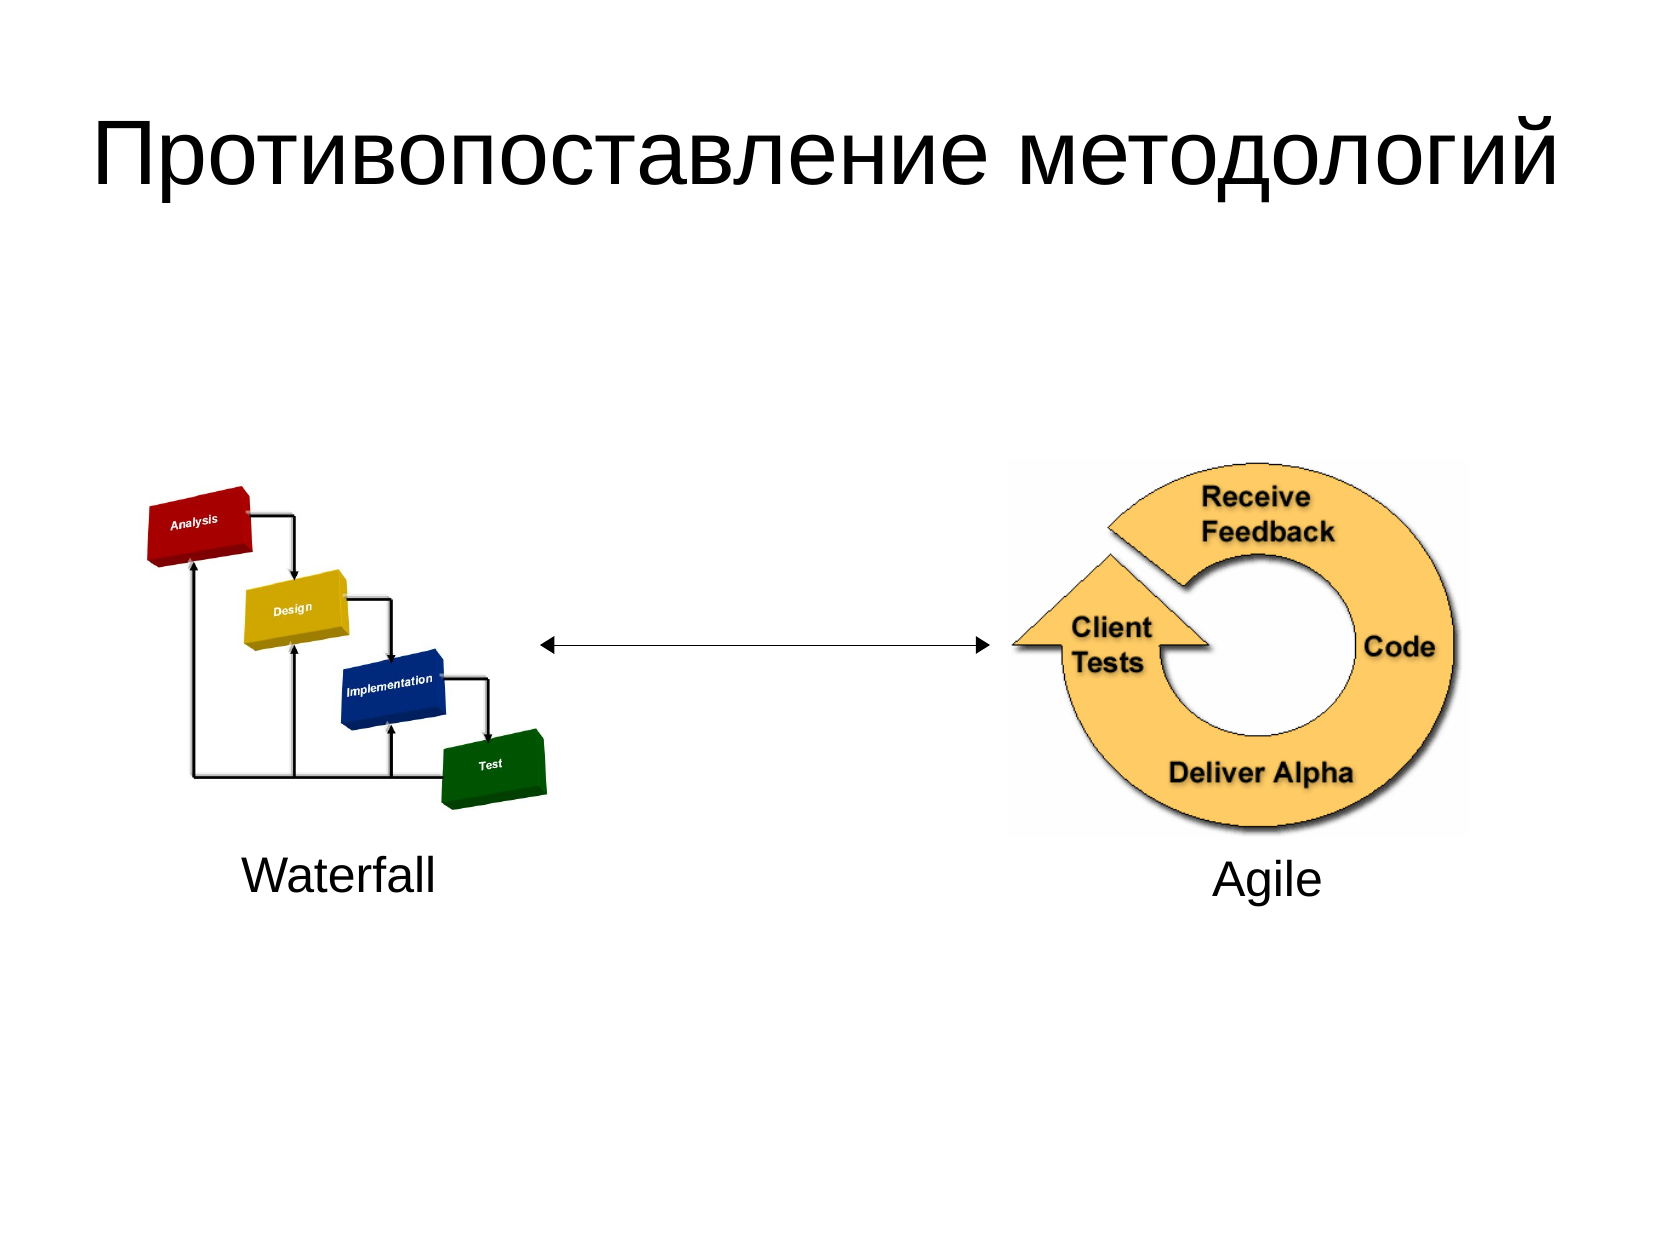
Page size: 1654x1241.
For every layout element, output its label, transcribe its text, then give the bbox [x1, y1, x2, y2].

title Противопоставление методологий [82, 49, 1571, 257]
picture [1007, 458, 1469, 837]
text_box Waterfall [143, 840, 534, 911]
picture [106, 464, 579, 826]
text_box Agile [1080, 843, 1456, 915]
